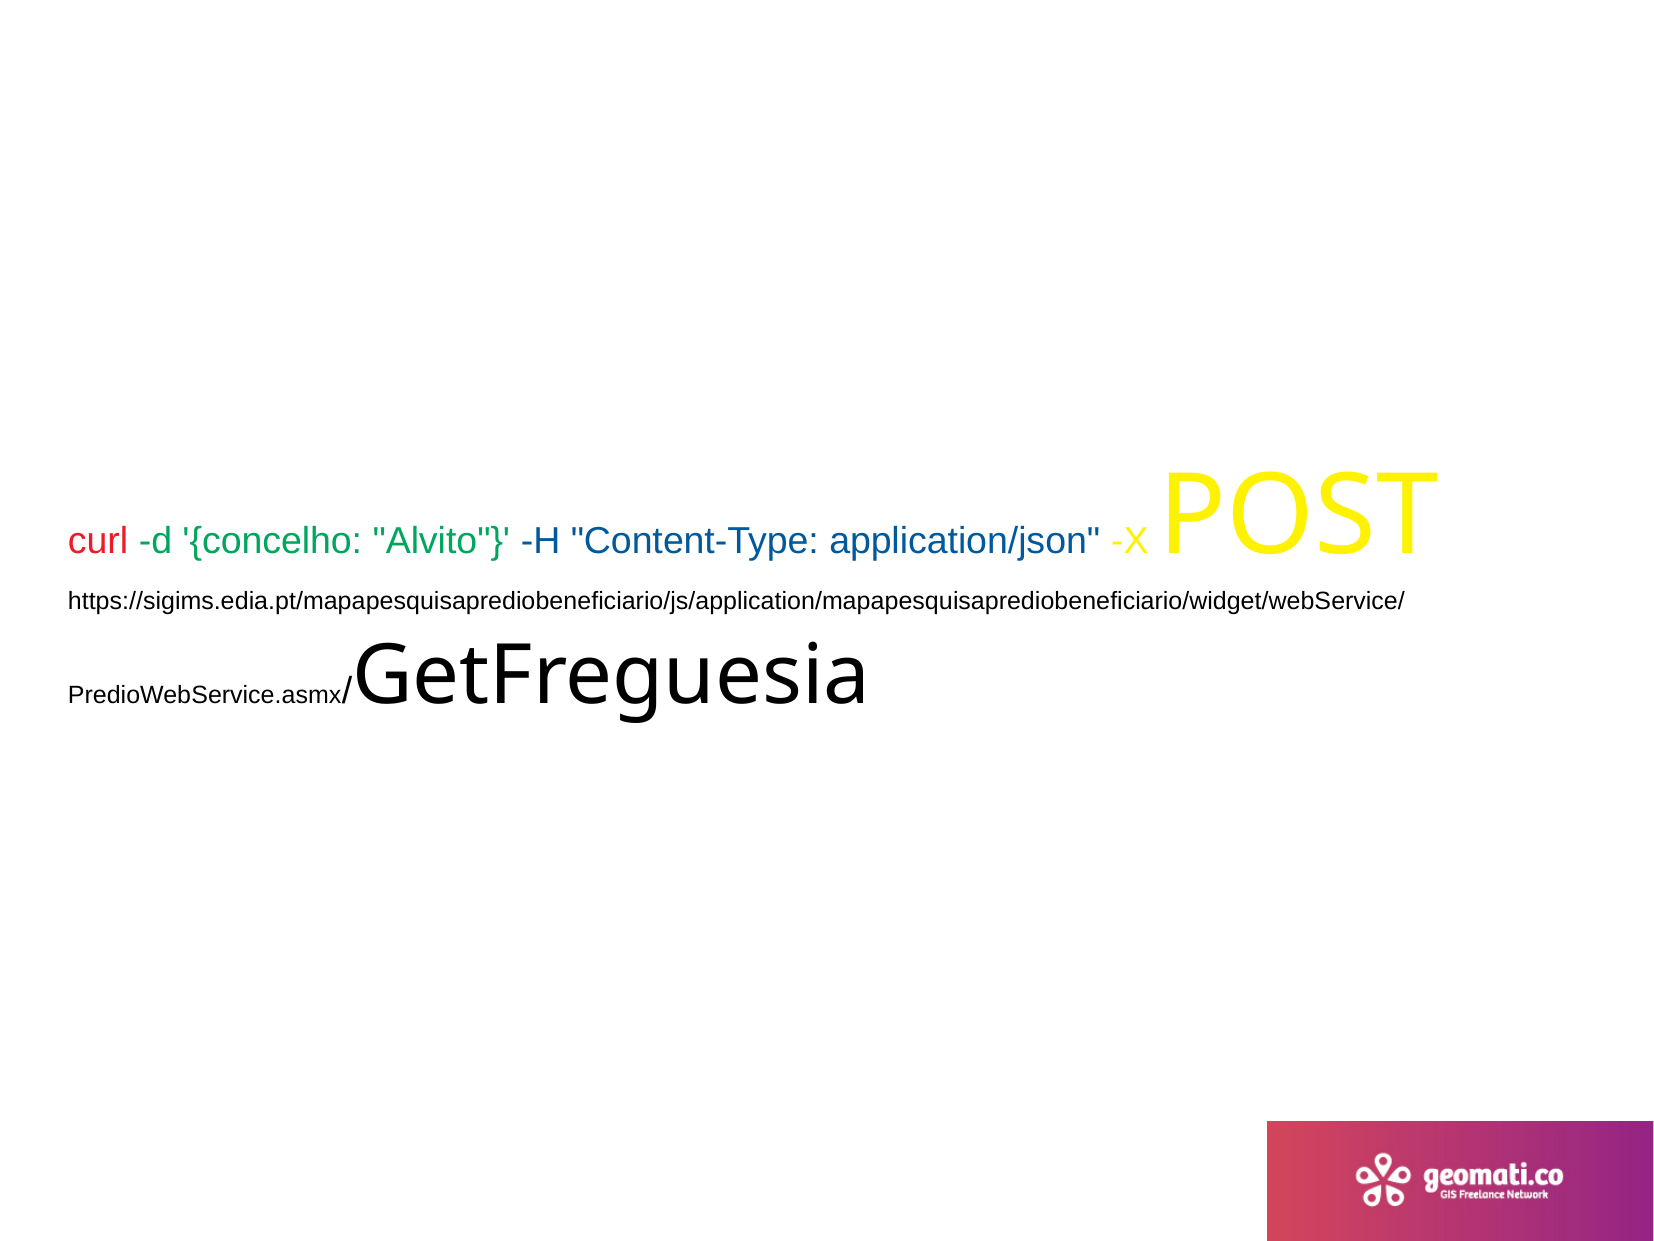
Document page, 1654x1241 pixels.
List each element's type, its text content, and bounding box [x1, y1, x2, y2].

picture [1267, 1121, 1654, 1241]
text_box curl -d '{concelho: "Alvito"}' -H "Content-Type: application/json" -X POST https://sigims.edia.pt/mapapesquisaprediobeneficiario/js/application/mapapesquisaprediobeneficiario/widget/webService/PredioWebService.asmx/GetFreguesia [53, 425, 1613, 735]
